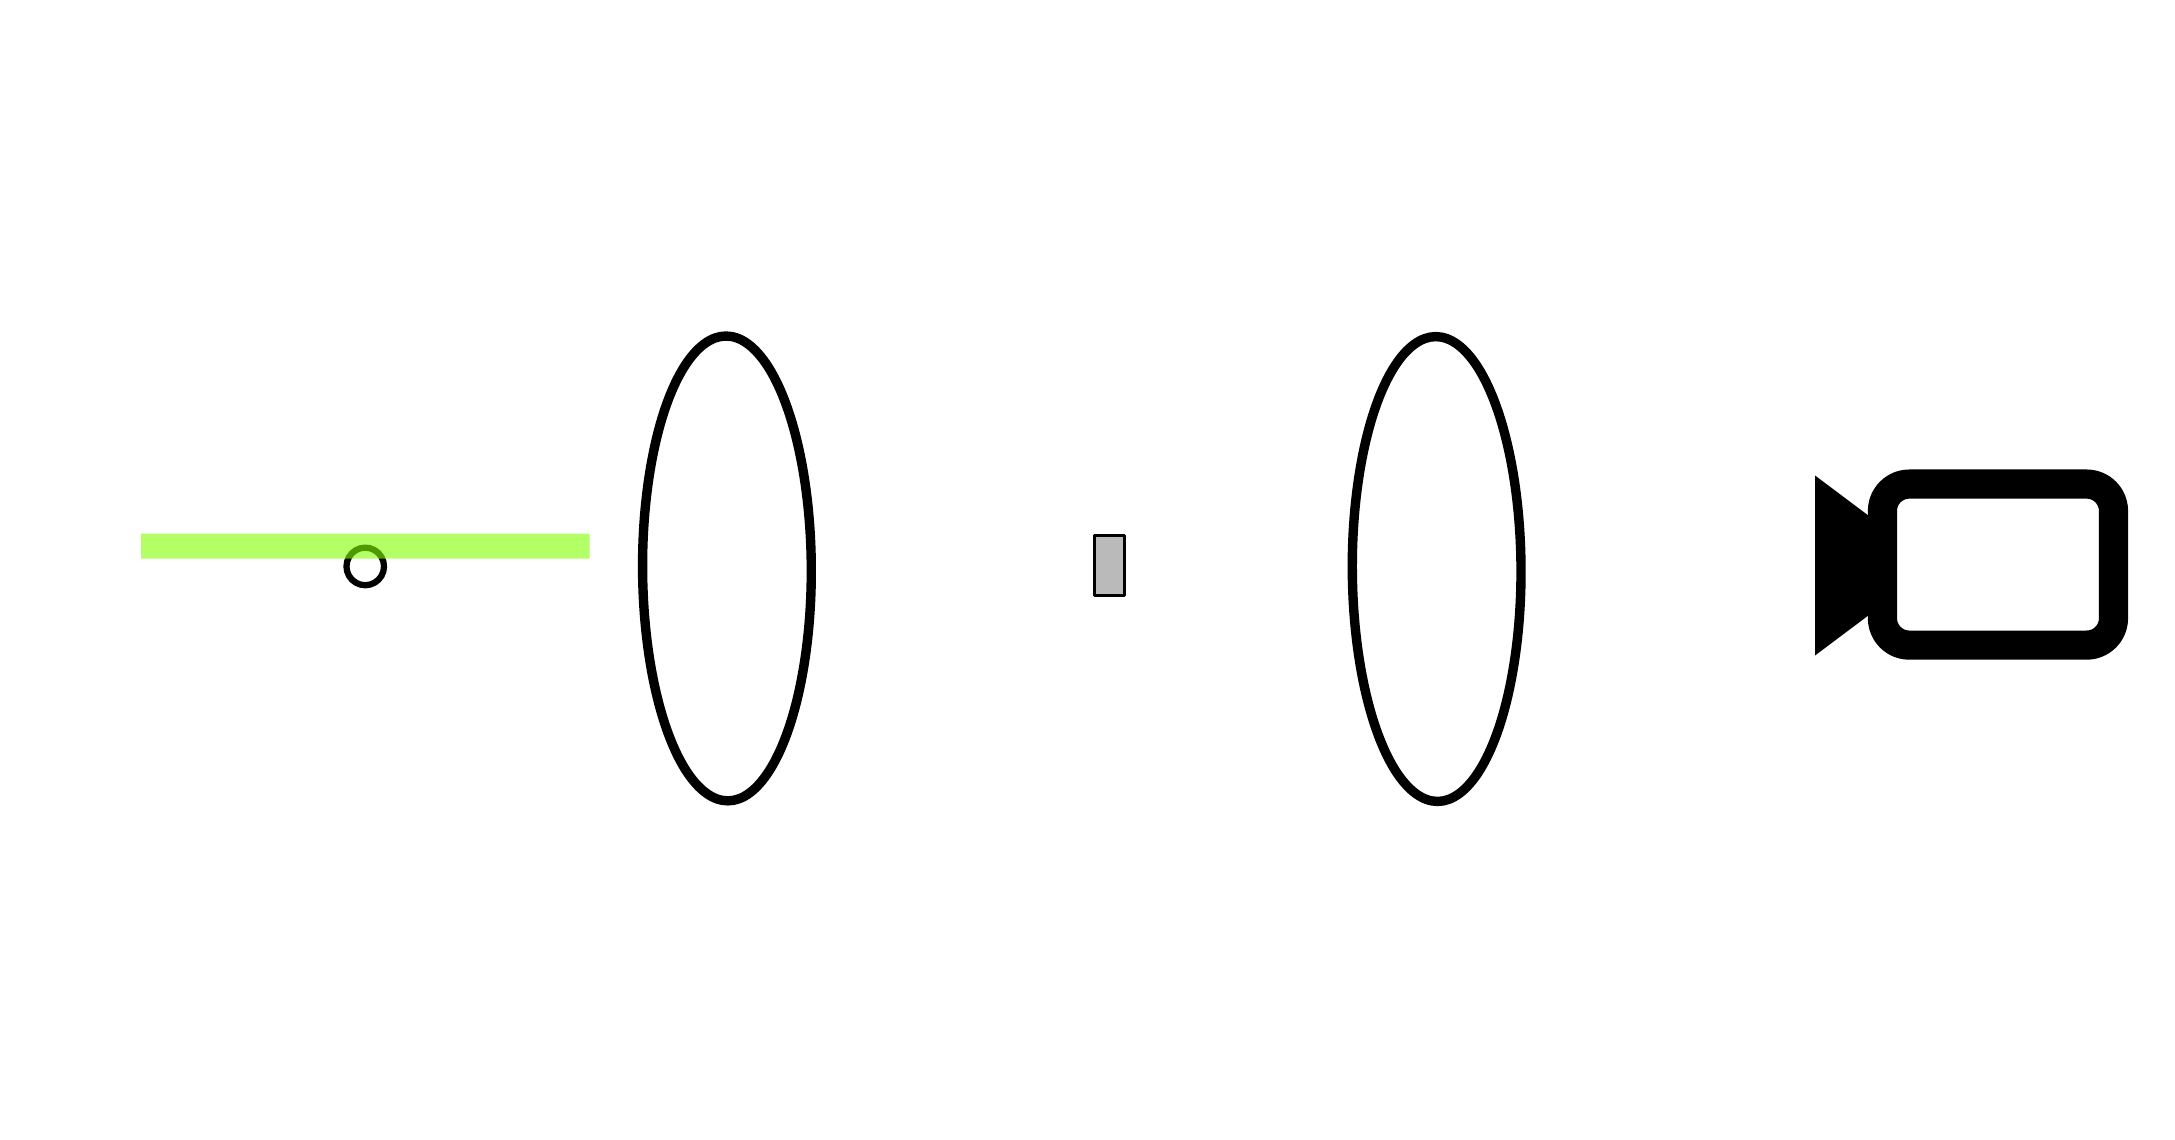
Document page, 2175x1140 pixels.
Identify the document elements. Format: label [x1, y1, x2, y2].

text_box [1352, 336, 1522, 802]
text_box [642, 336, 812, 801]
text_box [1815, 475, 1876, 656]
text_box [1882, 484, 2114, 646]
text_box [1094, 535, 1125, 596]
